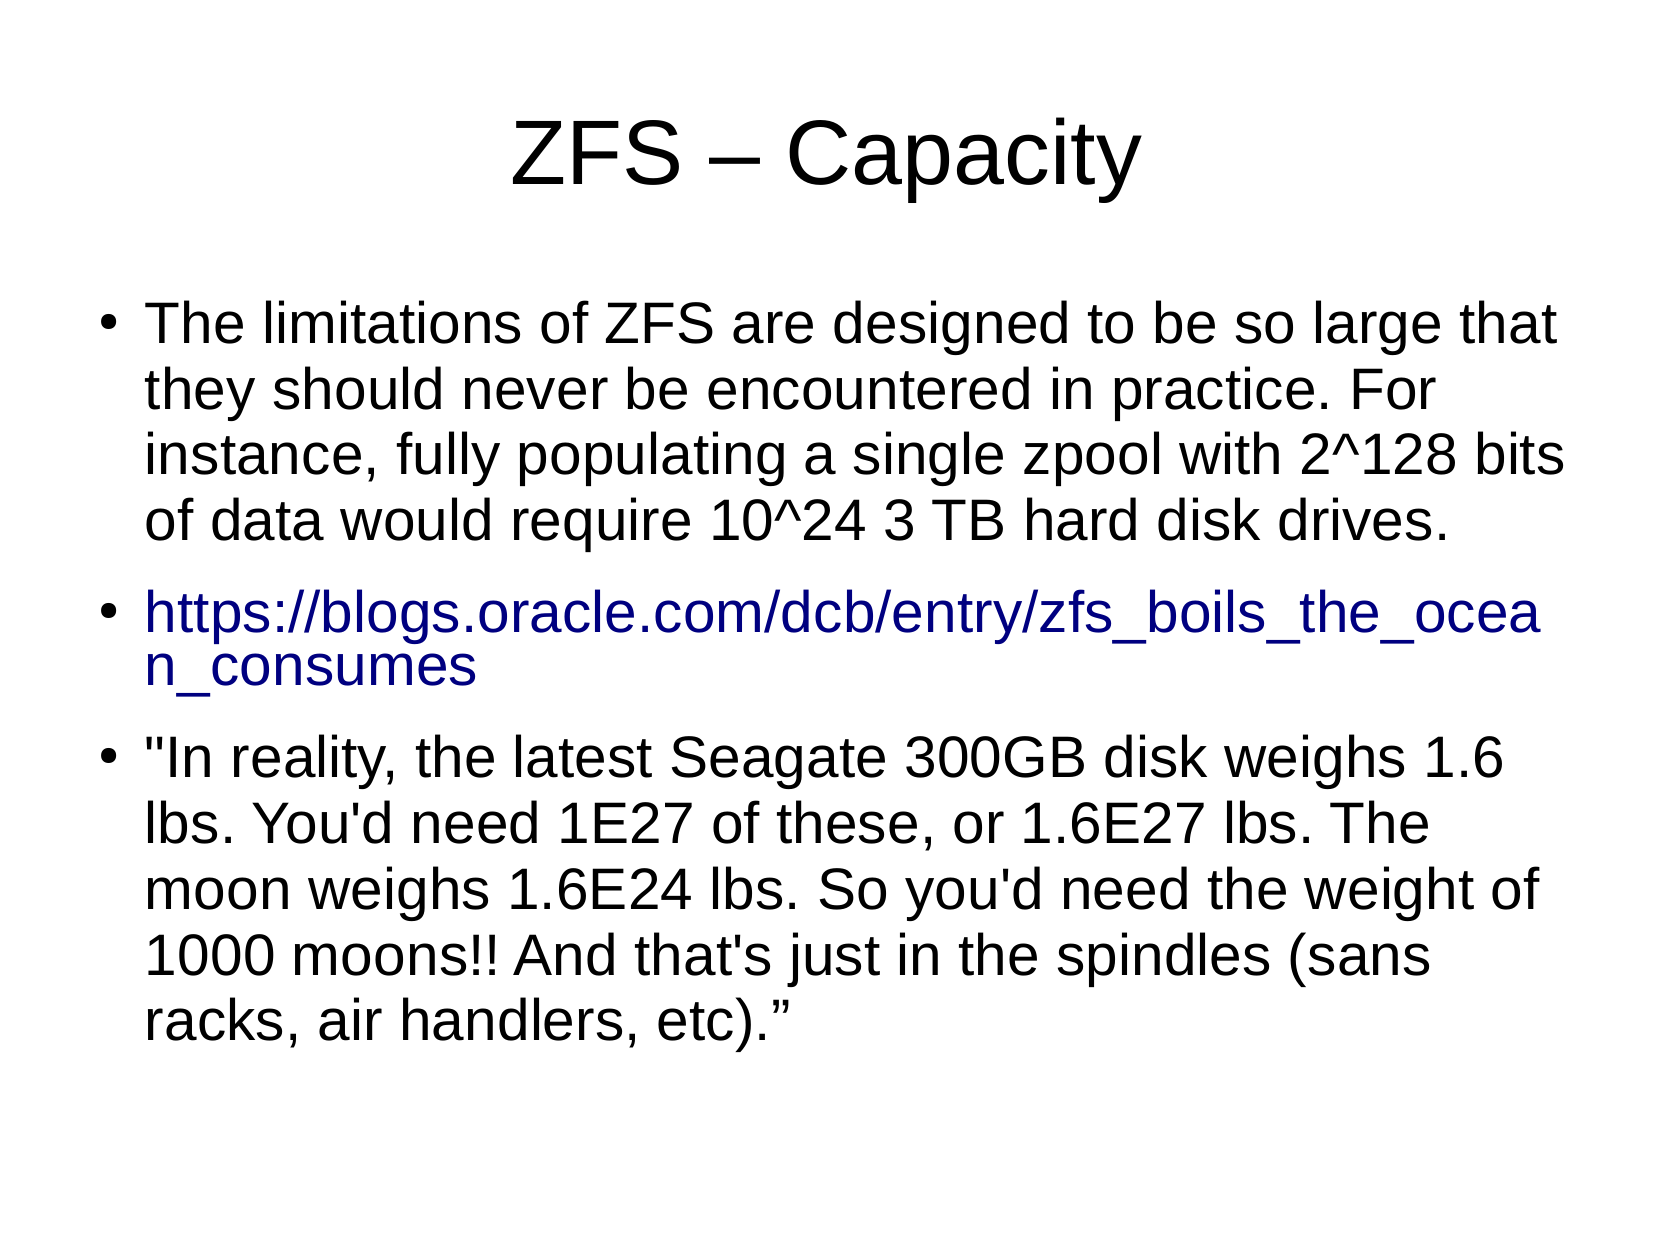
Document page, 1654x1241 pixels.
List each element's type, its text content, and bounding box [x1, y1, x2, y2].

text_box [82, 290, 1571, 1010]
title ZFS – Capacity [82, 49, 1571, 257]
